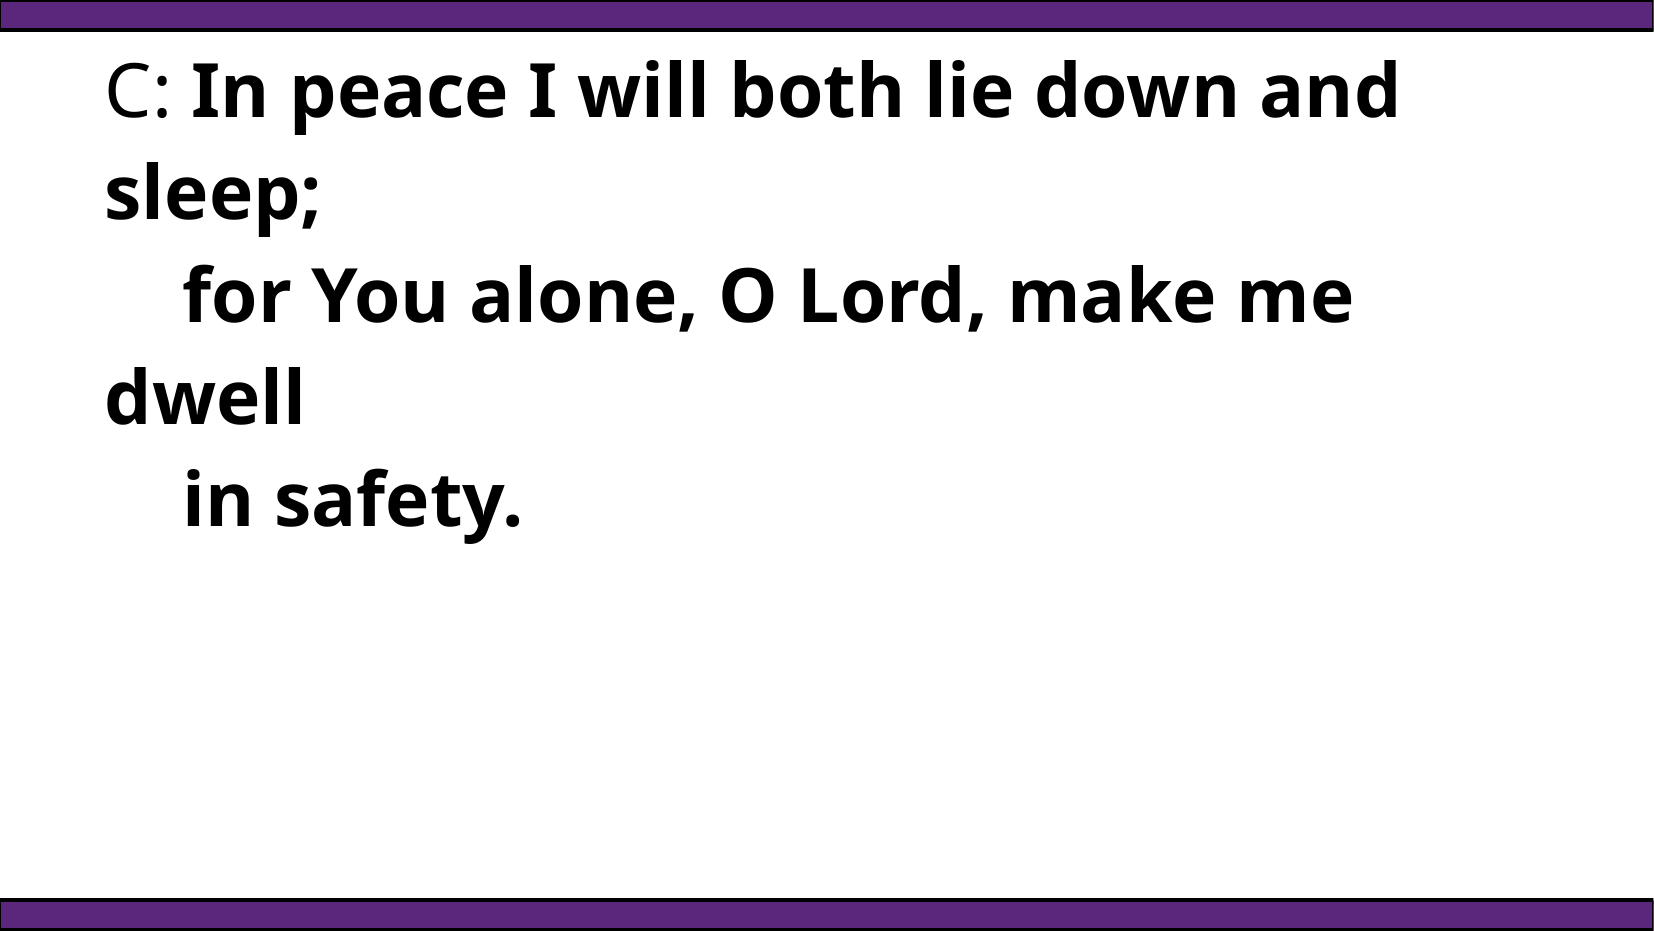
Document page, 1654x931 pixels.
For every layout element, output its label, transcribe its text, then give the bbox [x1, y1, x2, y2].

text_box C: In peace I will both lie down and sleep; for You alone, O Lord, make me dwell in safety. [90, 30, 1576, 345]
text_box [0, 0, 1654, 31]
picture [0, 31, 1654, 900]
text_box [0, 900, 1654, 931]
